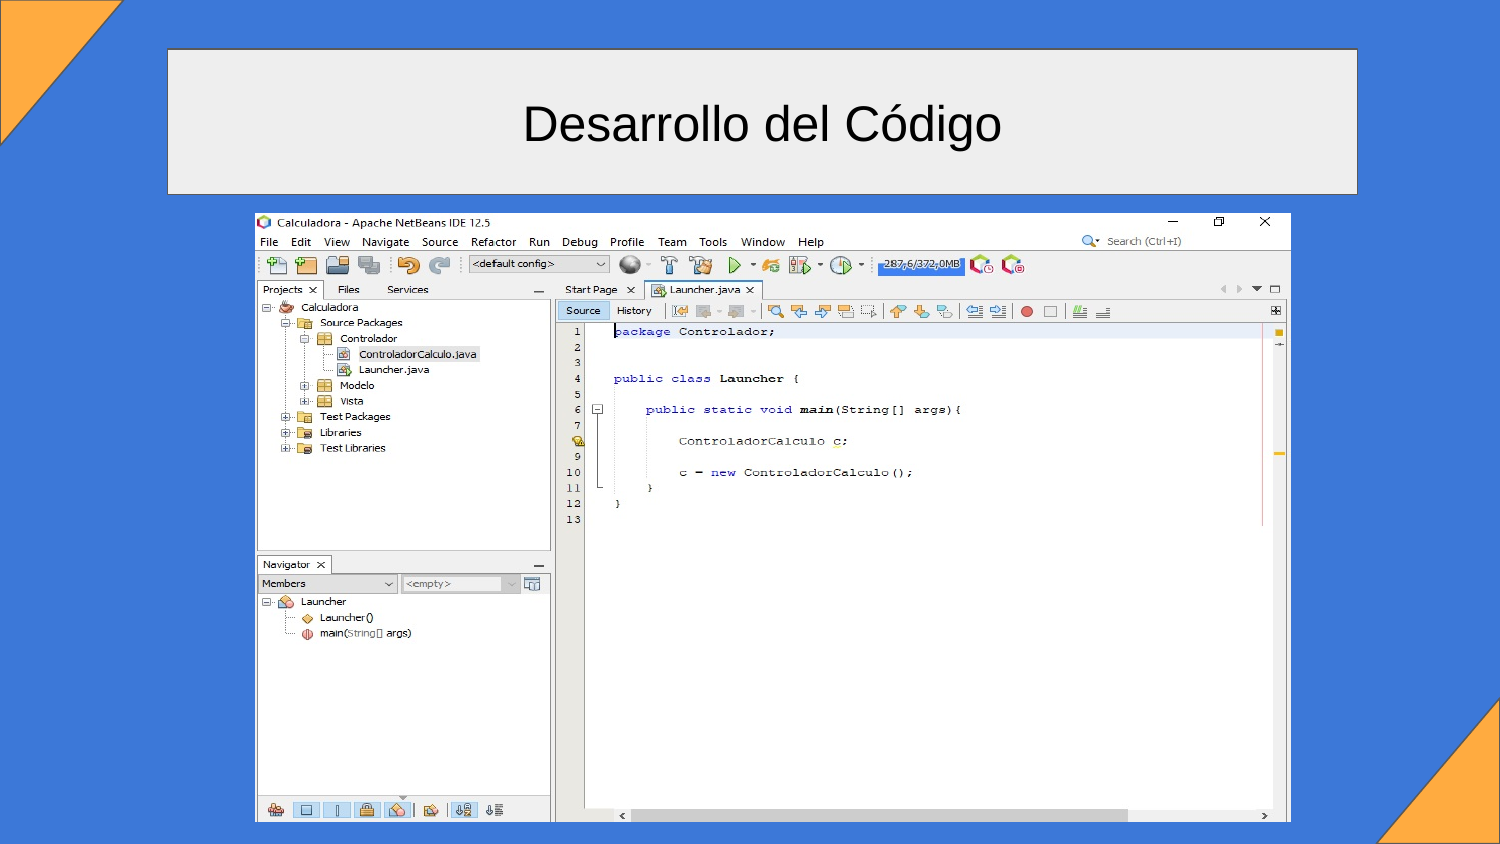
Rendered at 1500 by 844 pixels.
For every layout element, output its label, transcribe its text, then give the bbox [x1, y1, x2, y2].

picture [255, 213, 1291, 822]
text_box Desarrollo del Código [167, 48, 1358, 195]
text_box [0, 0, 124, 146]
text_box [1376, 697, 1500, 844]
